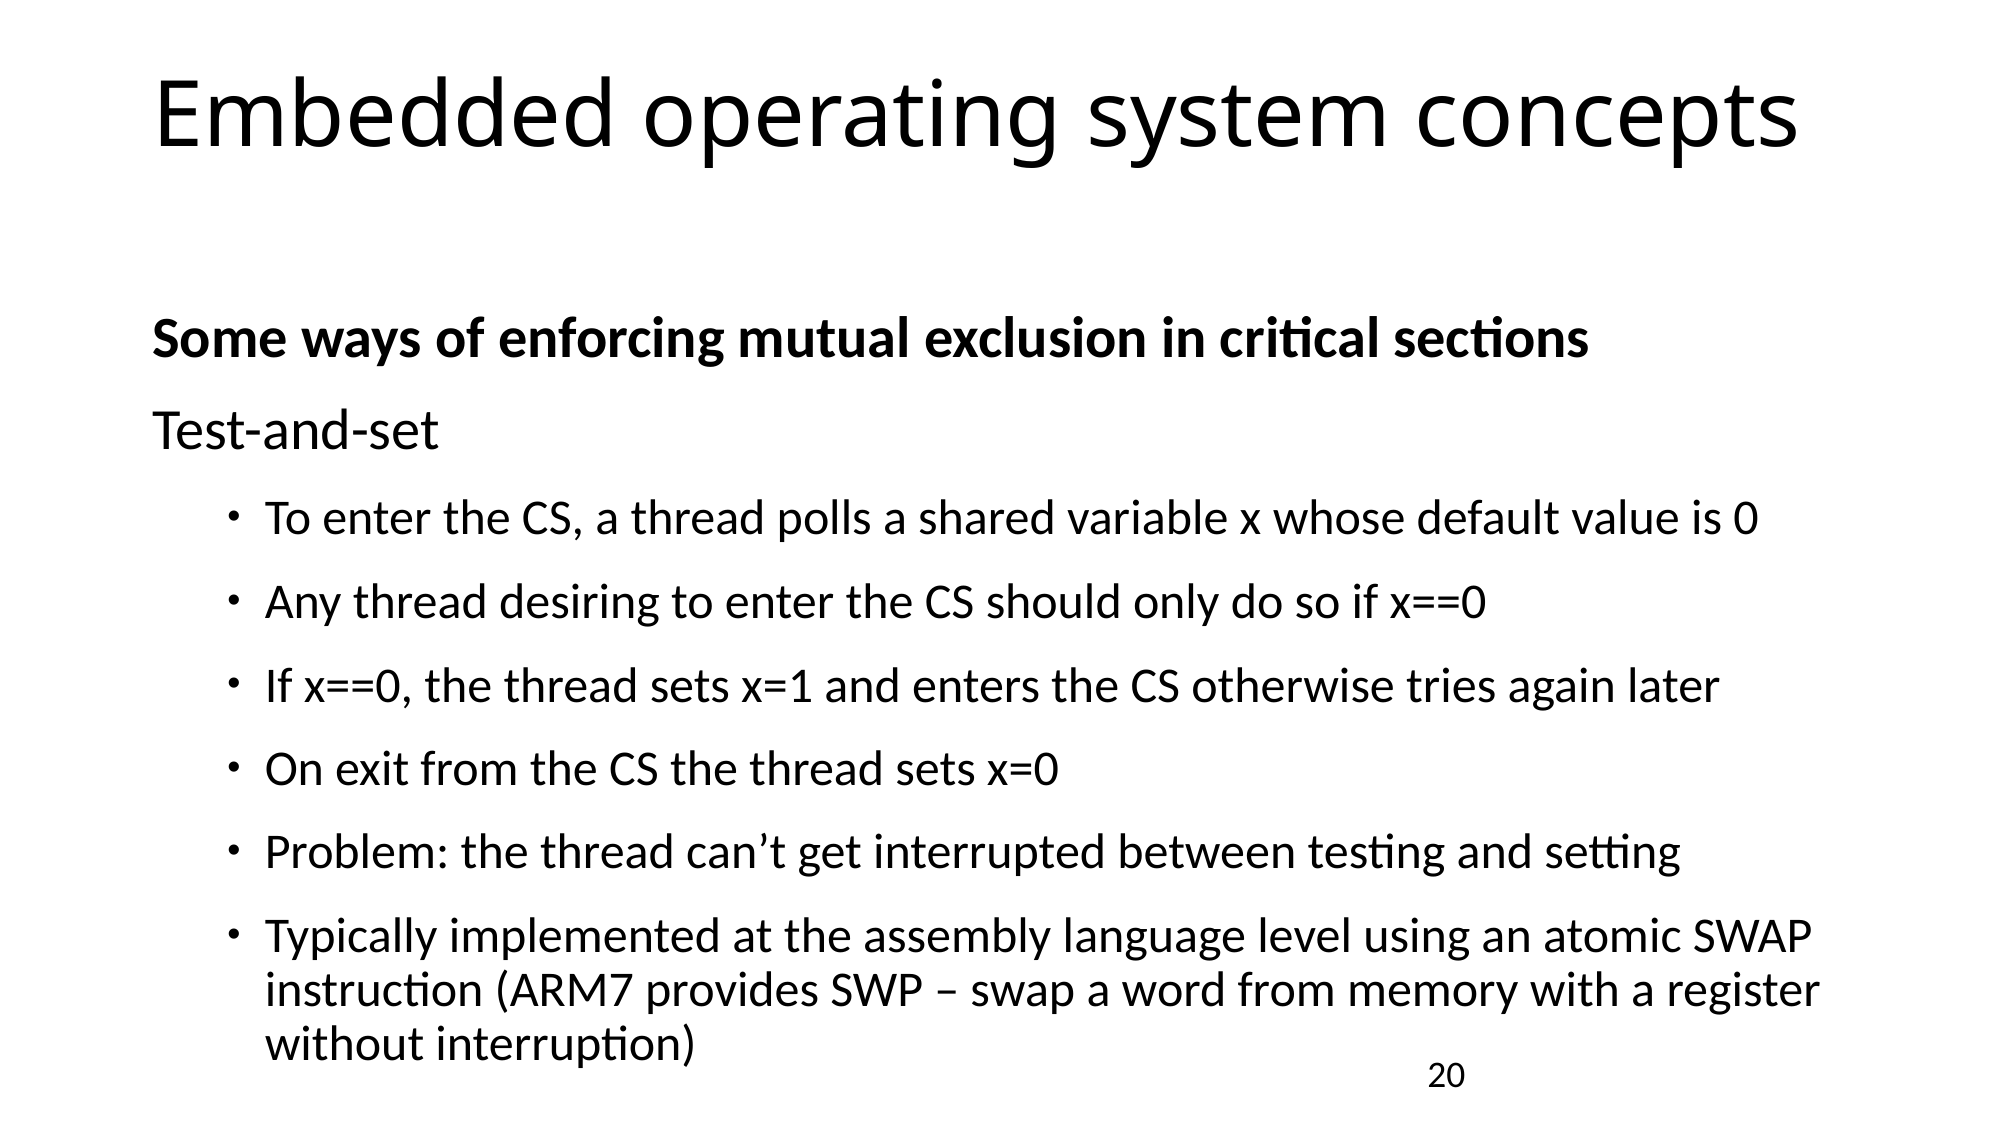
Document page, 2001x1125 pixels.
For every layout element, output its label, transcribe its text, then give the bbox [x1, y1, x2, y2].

title Embedded operating system concepts [137, 59, 1863, 278]
slide_number <number> [1412, 1042, 1863, 1103]
list Some ways of enforcing mutual exclusion in critical sections Test-and-set To enter the CS, a thread polls a shared variable x whose default value is 0 Any thread desiring to enter the CS should only do so if x==0 If x==0, the thread sets x=1 and enters the CS otherwise tries again later On exit from the CS the thread sets x=0 Problem: the thread can’t get interrupted between testing and setting Typically implemented at the assembly language level using an atomic SWAP instruction (ARM7 provides SWP – swap a word from memory with a register without interruption) [137, 299, 1863, 1014]
